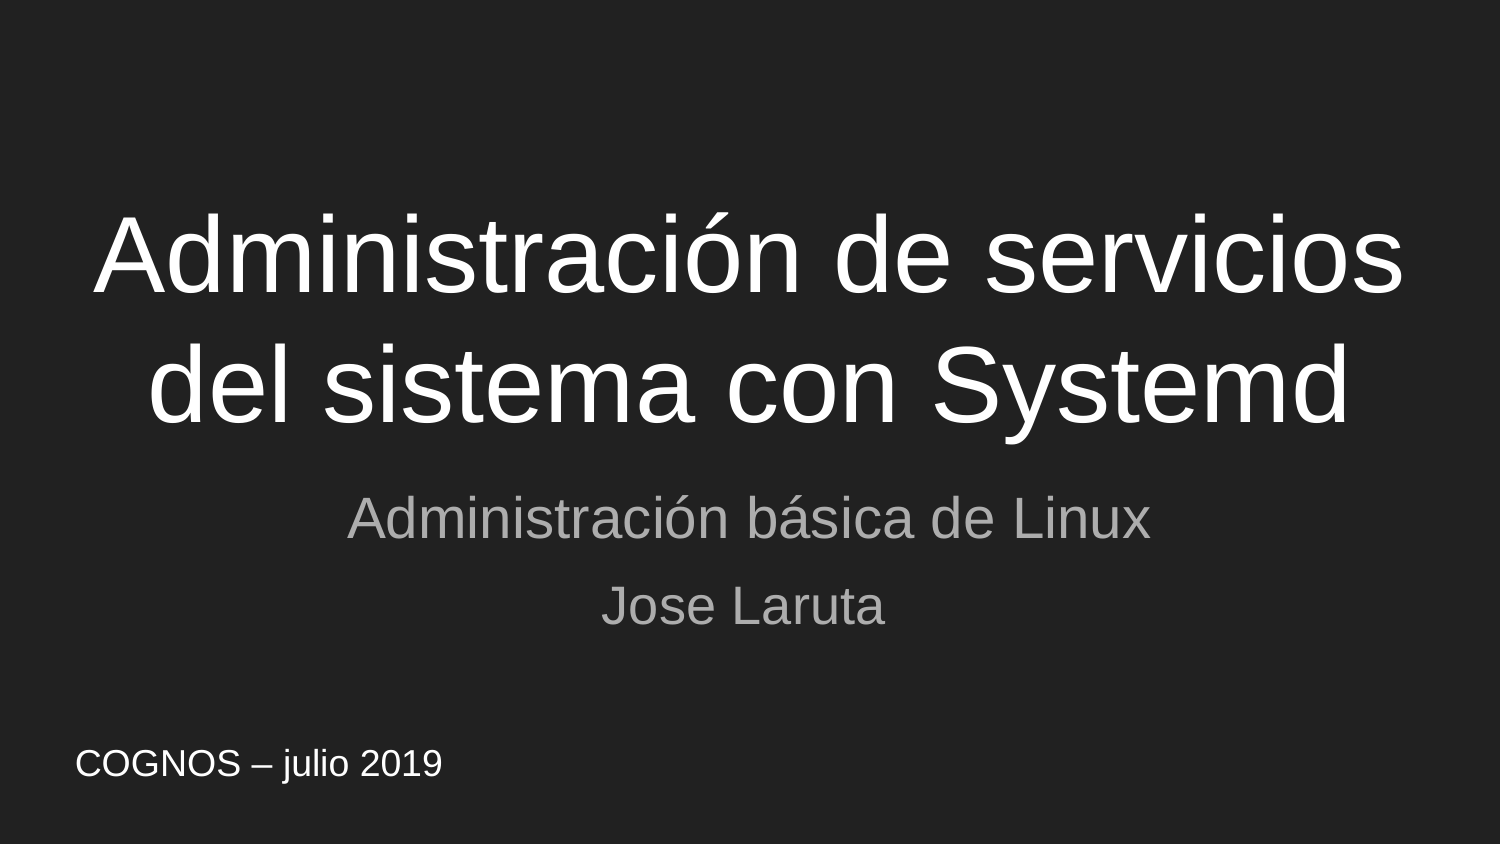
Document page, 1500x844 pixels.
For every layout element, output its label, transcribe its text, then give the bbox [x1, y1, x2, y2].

subtitle Administración básica de Linux [51, 464, 1449, 595]
title Administración de servicios del sistema con Systemd [51, 122, 1449, 459]
text_box Jose Laruta [45, 555, 1443, 685]
text_box COGNOS – julio 2019 [60, 735, 1441, 792]
